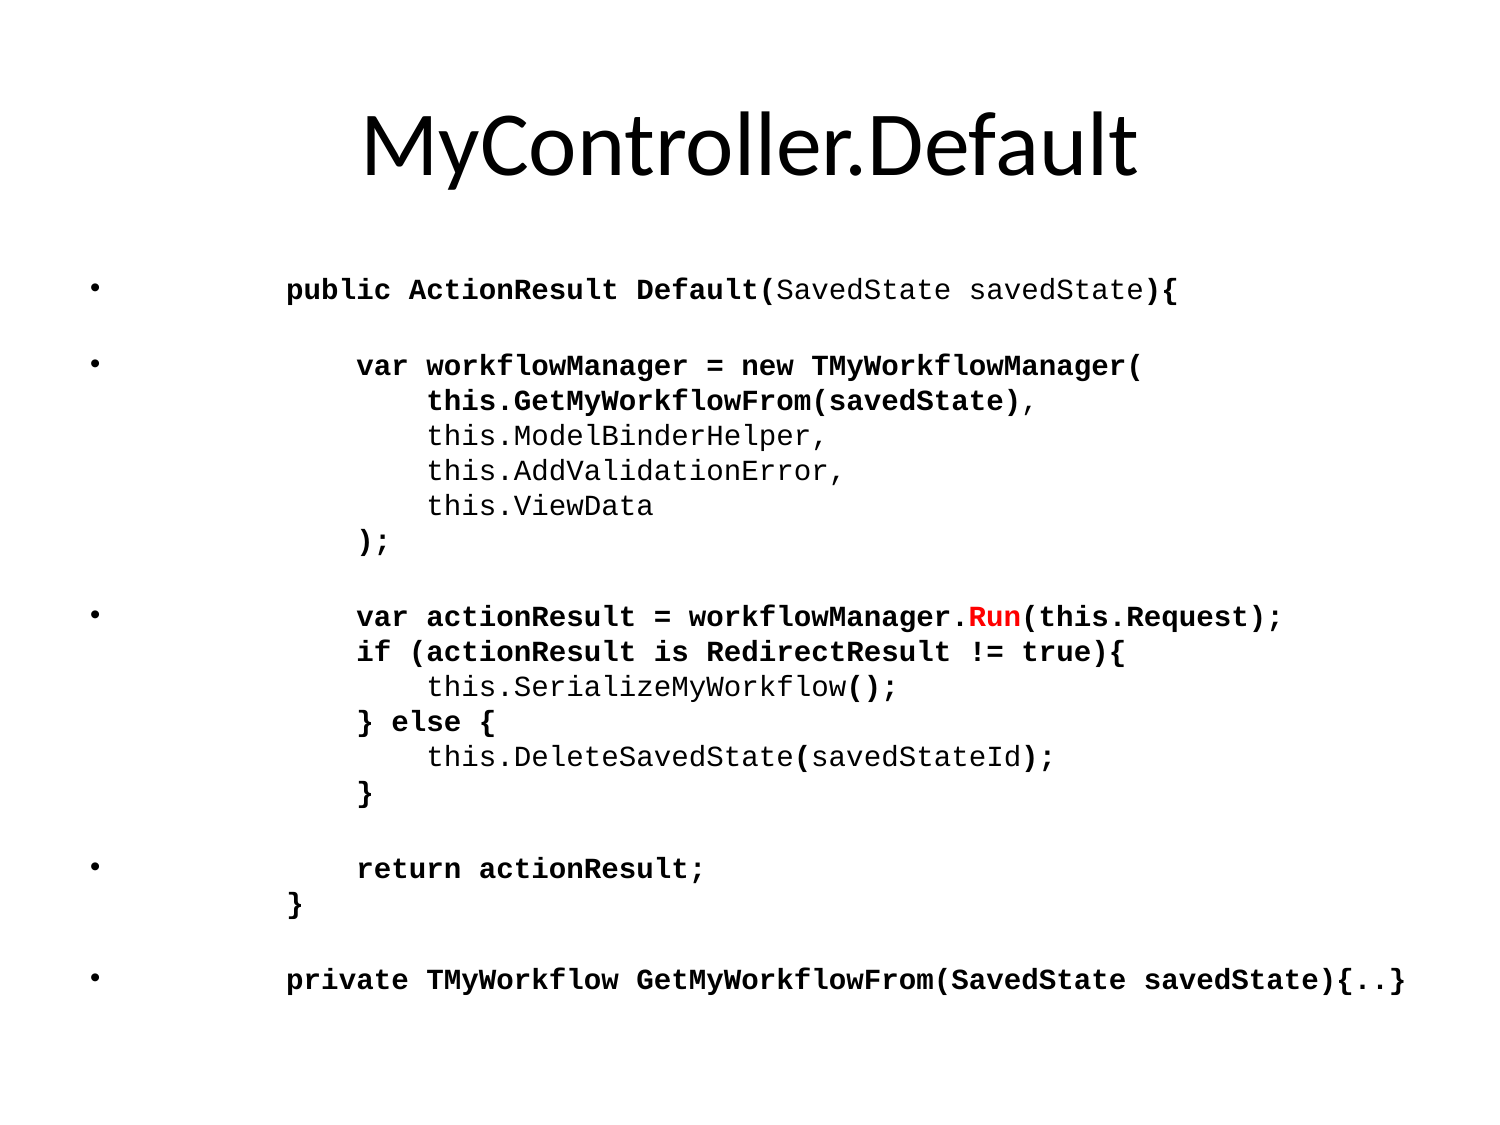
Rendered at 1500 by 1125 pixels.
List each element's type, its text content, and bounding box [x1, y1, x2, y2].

title MyController.Default [75, 45, 1425, 233]
list public ActionResult Default(SavedState savedState){ var workflowManager = new TMyWorkflowManager( this.GetMyWorkflowFrom(savedState), this.ModelBinderHelper, this.AddValidationError, this.ViewData ); var actionResult = workflowManager.Run(this.Request); if (actionResult is RedirectResult != true){ this.SerializeMyWorkflow(); } else { this.DeleteSavedState(savedStateId); } return actionResult; } private TMyWorkflow GetMyWorkflowFrom(SavedState savedState){..} [75, 262, 1425, 1005]
